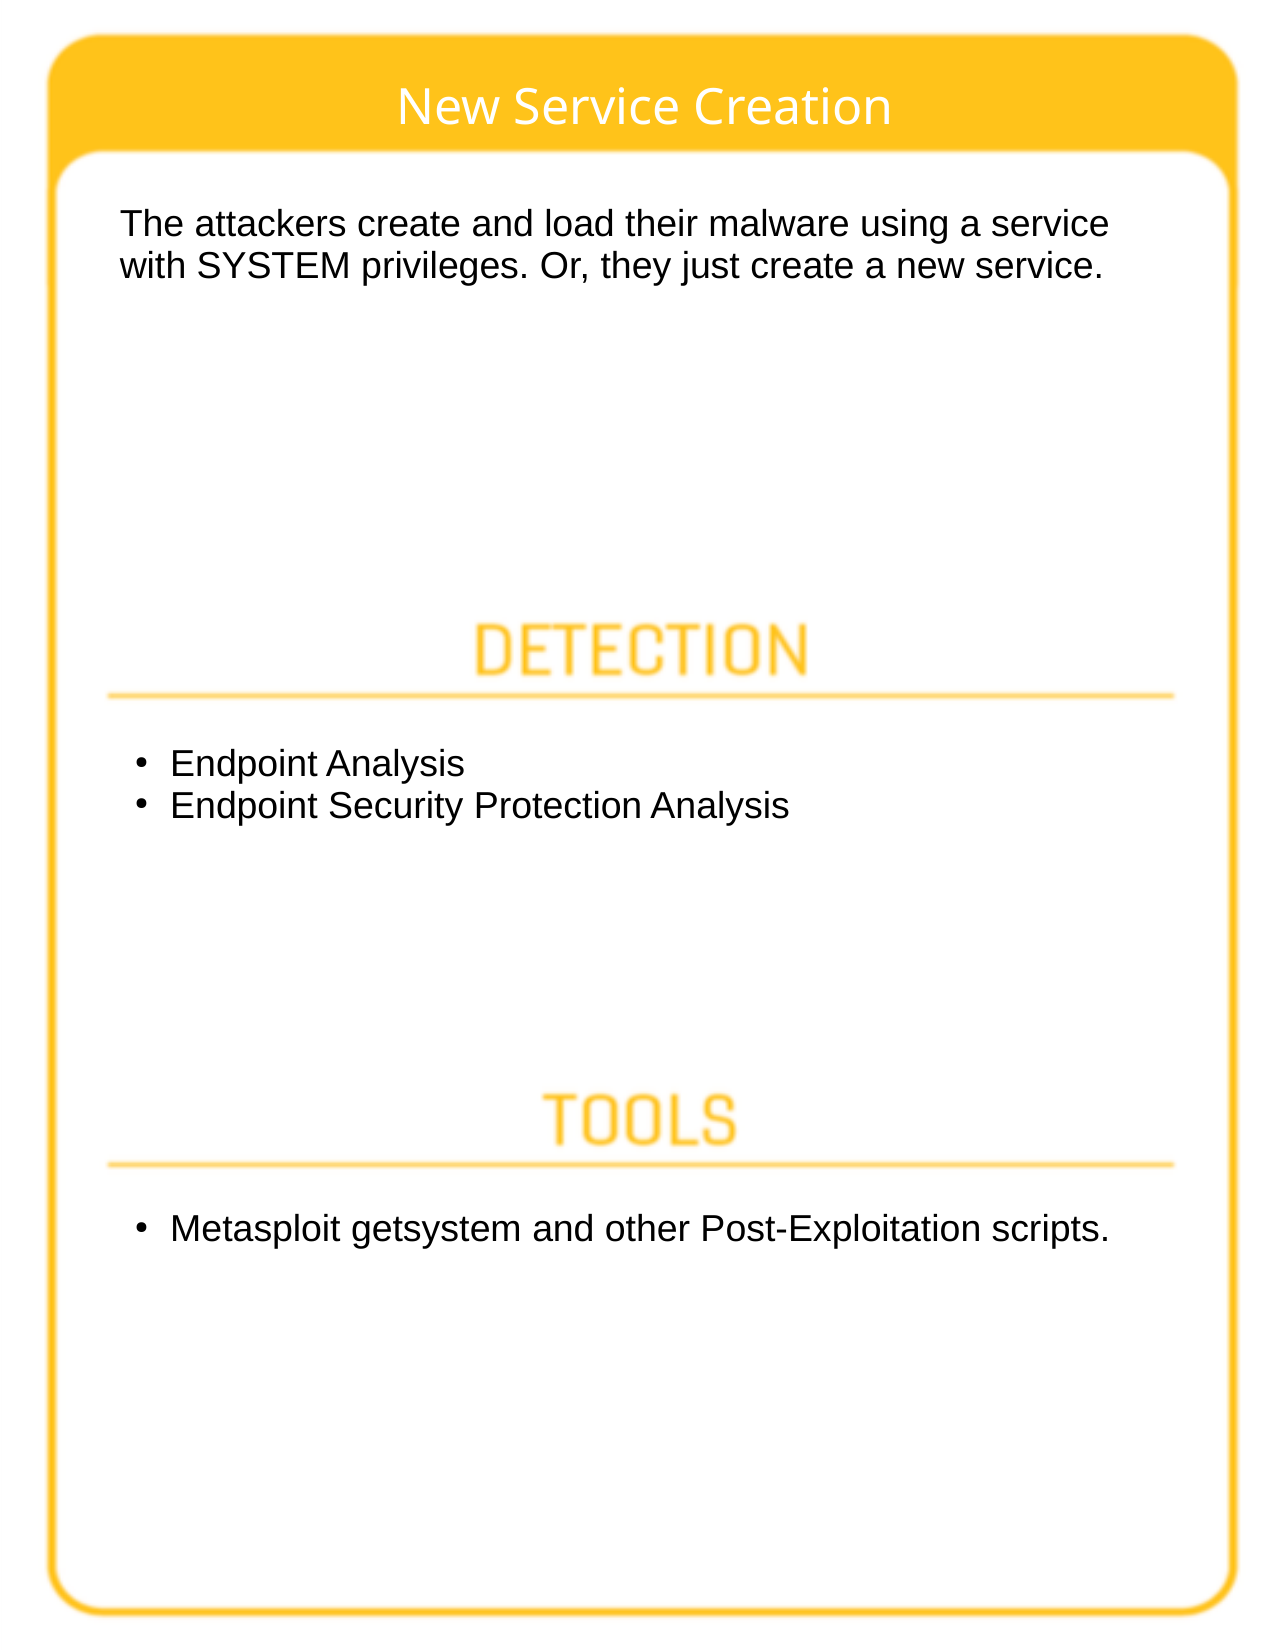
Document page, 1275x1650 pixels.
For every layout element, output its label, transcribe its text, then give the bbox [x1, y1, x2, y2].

text_box The attackers create and load their malware using a service with SYSTEM privileges. Or, they just create a new service. [104, 194, 1185, 294]
text_box New Service Creation [89, 54, 1200, 156]
picture [0, 0, 1275, 1650]
text_box Endpoint Analysis Endpoint Security Protection Analysis [119, 734, 1155, 839]
text_box Metasploit getsystem and other Post-Exploitation scripts. [119, 1199, 1170, 1346]
